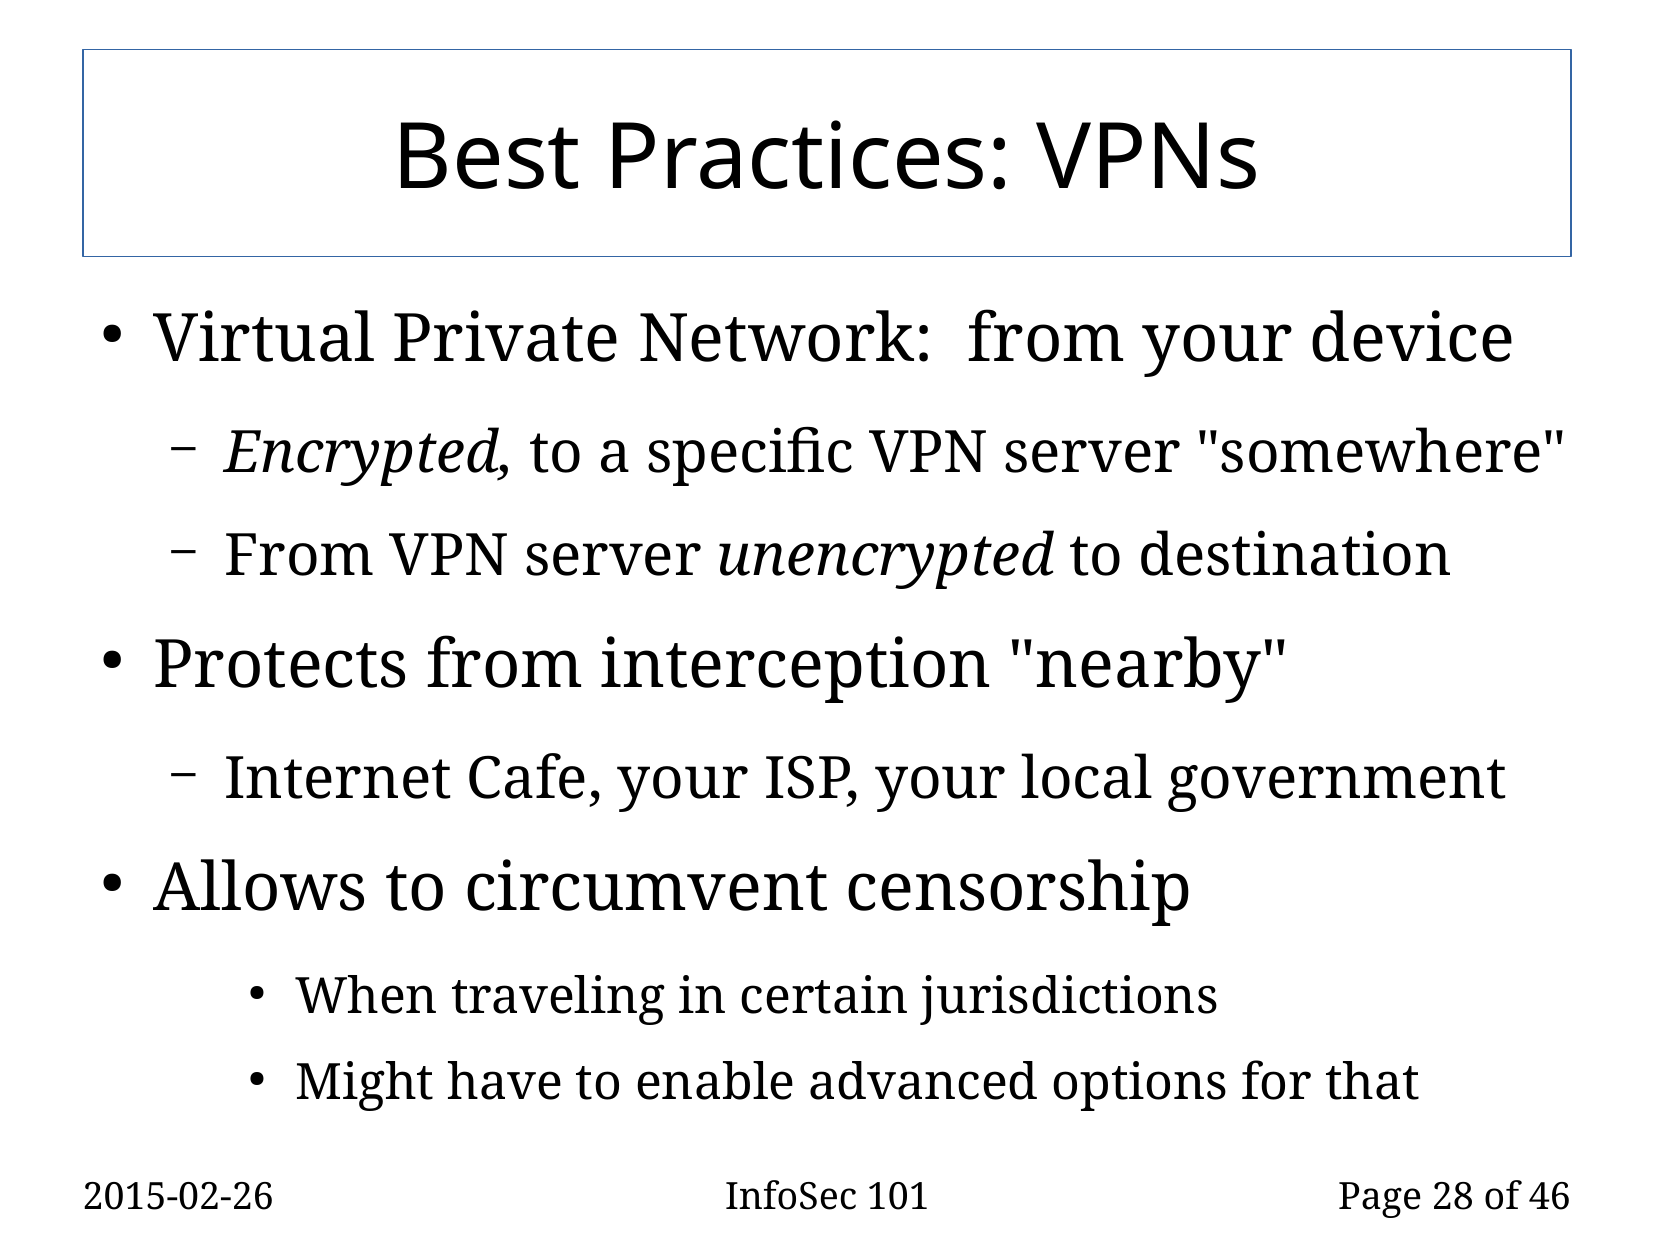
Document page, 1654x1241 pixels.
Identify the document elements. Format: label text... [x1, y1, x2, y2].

list Virtual Private Network: from your device Encrypted, to a specific VPN server "somewhere" From VPN server unencrypted to destination Protects from interception "nearby" Internet Cafe, your ISP, your local government Allows to circumvent censorship When traveling in certain jurisdictions Might have to enable advanced options for that [82, 290, 1571, 1126]
title Best Practices: VPNs [82, 49, 1571, 257]
